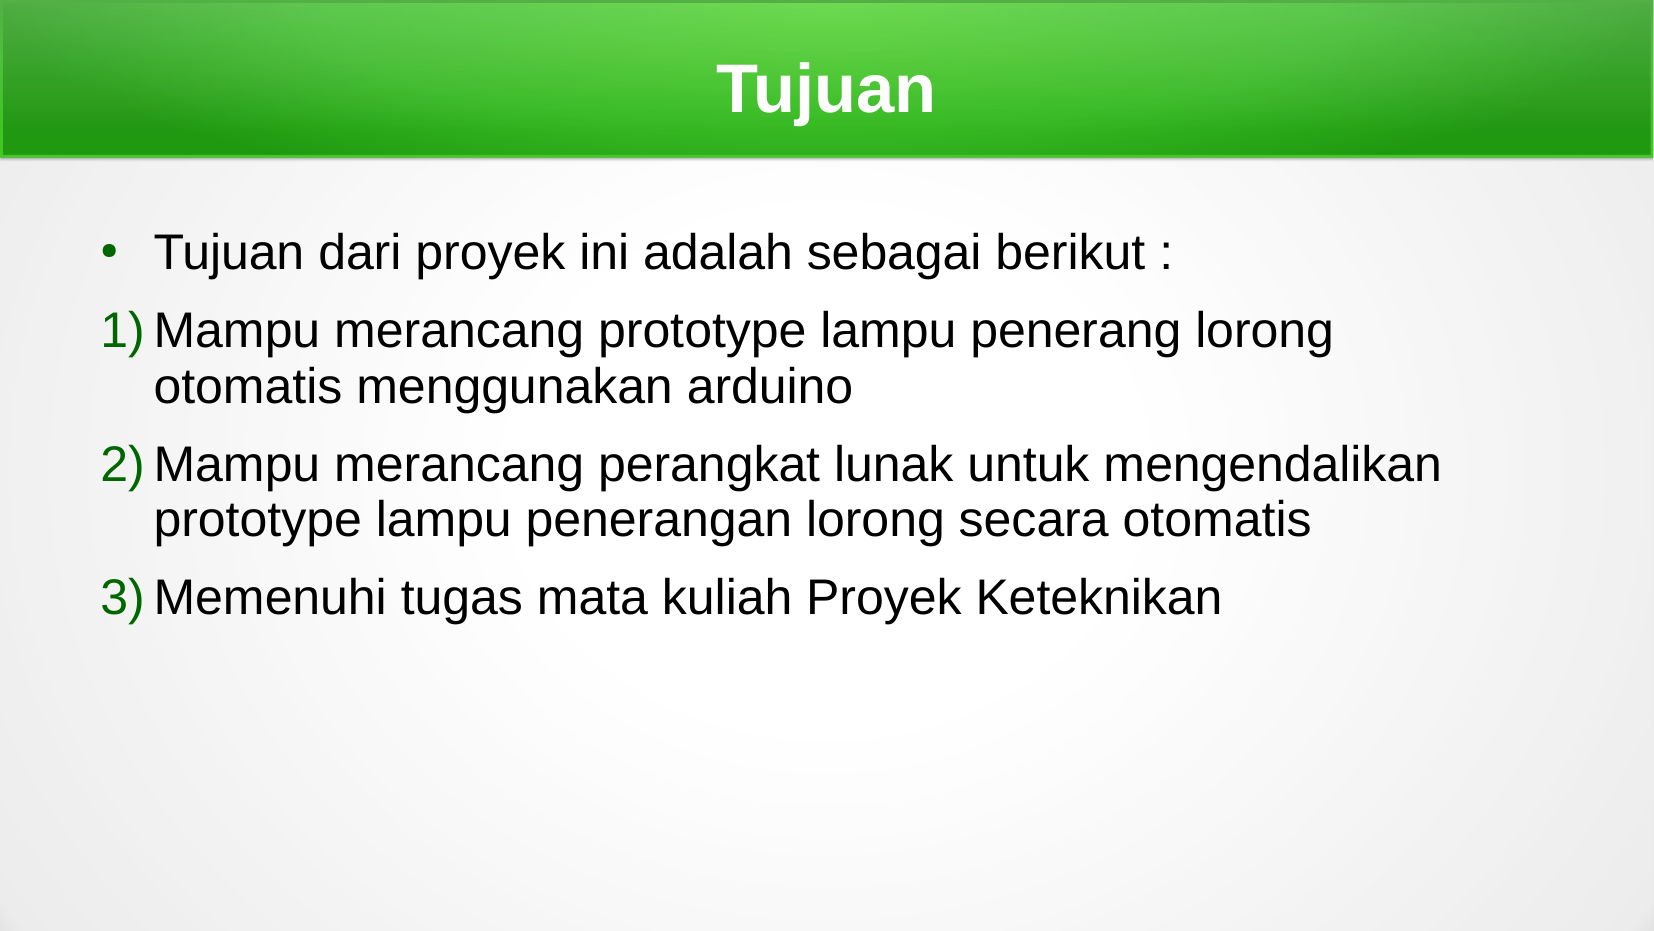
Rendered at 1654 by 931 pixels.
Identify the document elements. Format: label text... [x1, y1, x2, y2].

list Tujuan dari proyek ini adalah sebagai berikut : Mampu merancang prototype lampu penerang lorong otomatis menggunakan arduino Mampu merancang perangkat lunak untuk mengendalikan prototype lampu penerangan lorong secara otomatis Memenuhi tugas mata kuliah Proyek Keteknikan [82, 224, 1571, 764]
title Tujuan [82, 35, 1571, 142]
